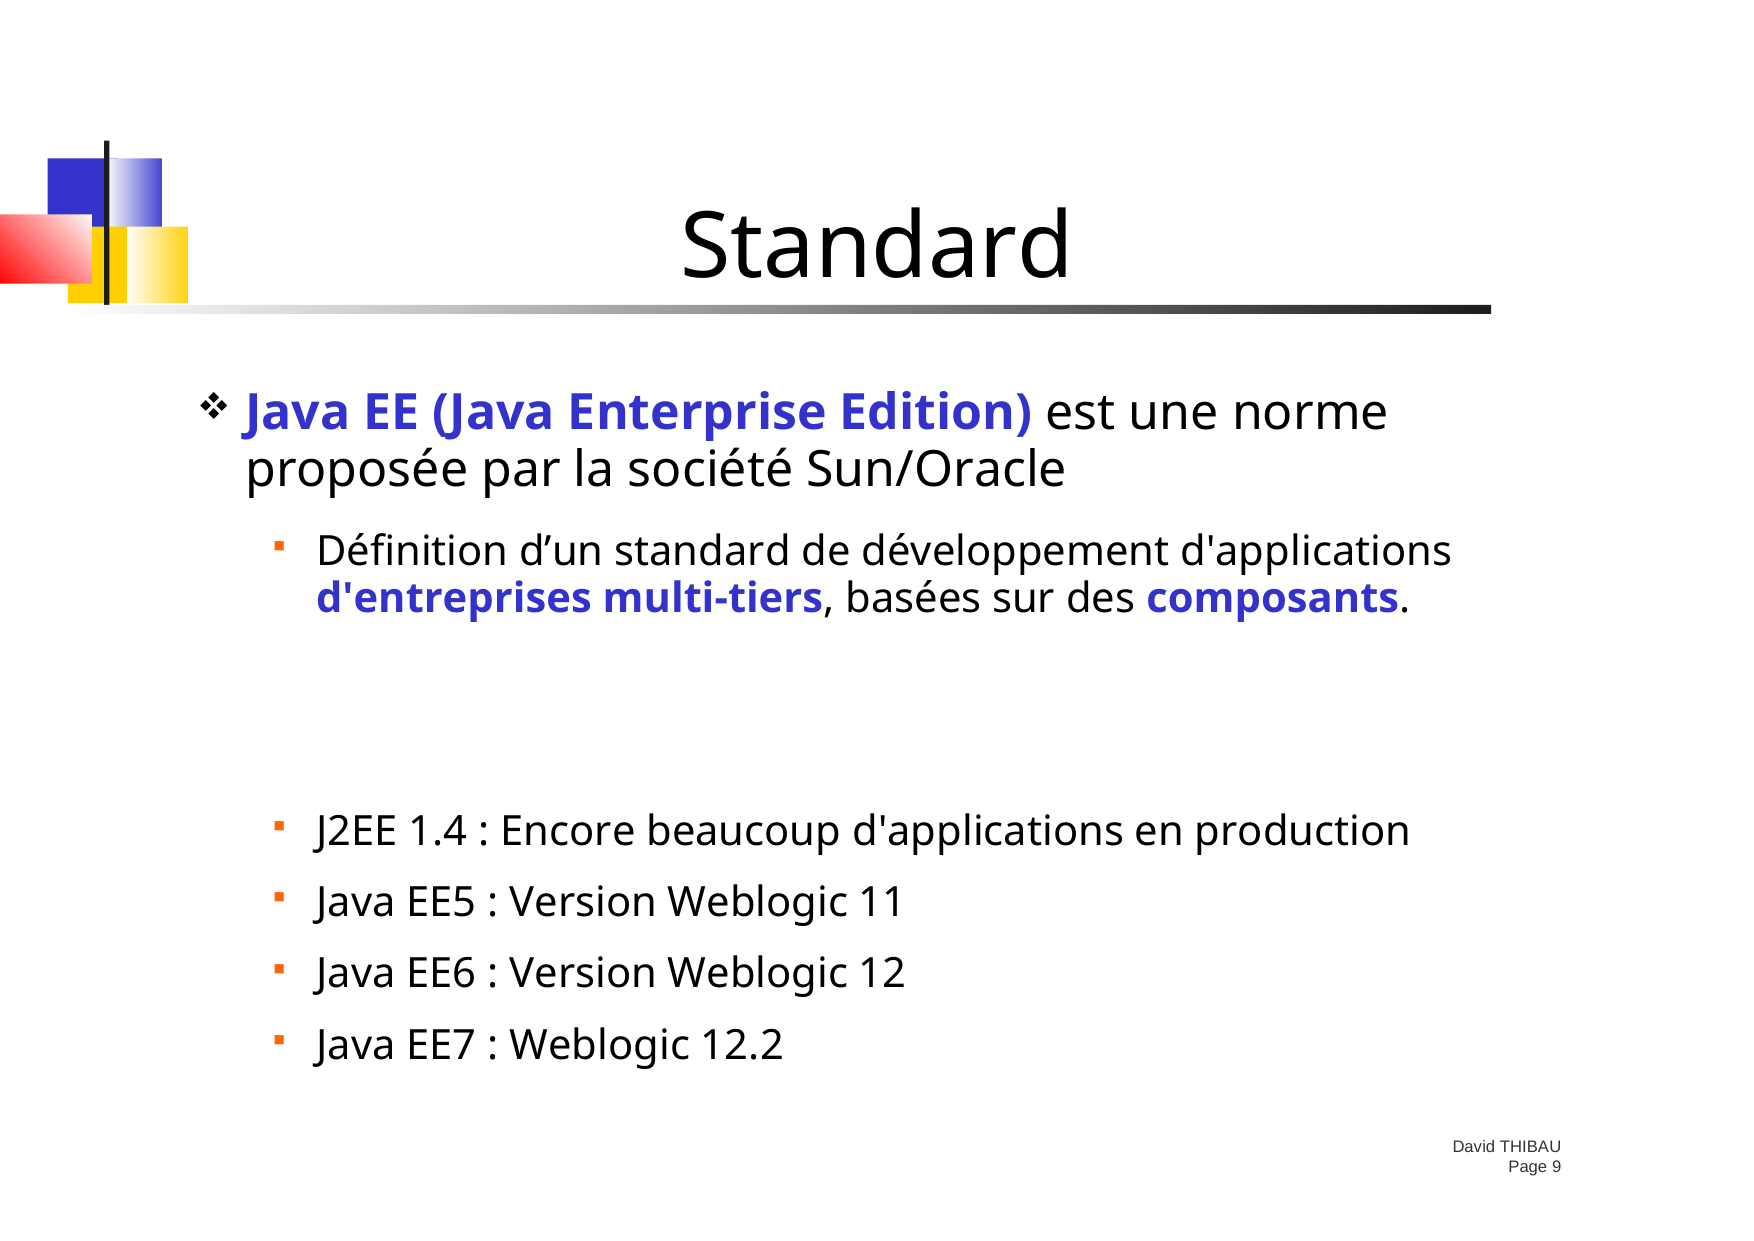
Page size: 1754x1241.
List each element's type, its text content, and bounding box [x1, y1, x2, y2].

list Java EE (Java Enterprise Edition) est une norme proposée par la société Sun/Oracle Définition d’un standard de développement d'applications d'entreprises multi-tiers, basées sur des composants. J2EE 1.4 : Encore beaucoup d'applications en production Java EE5 : Version Weblogic 11 Java EE6 : Version Weblogic 12 Java EE7 : Weblogic 12.2 [179, 383, 1578, 1147]
title Standard [179, 190, 1577, 302]
